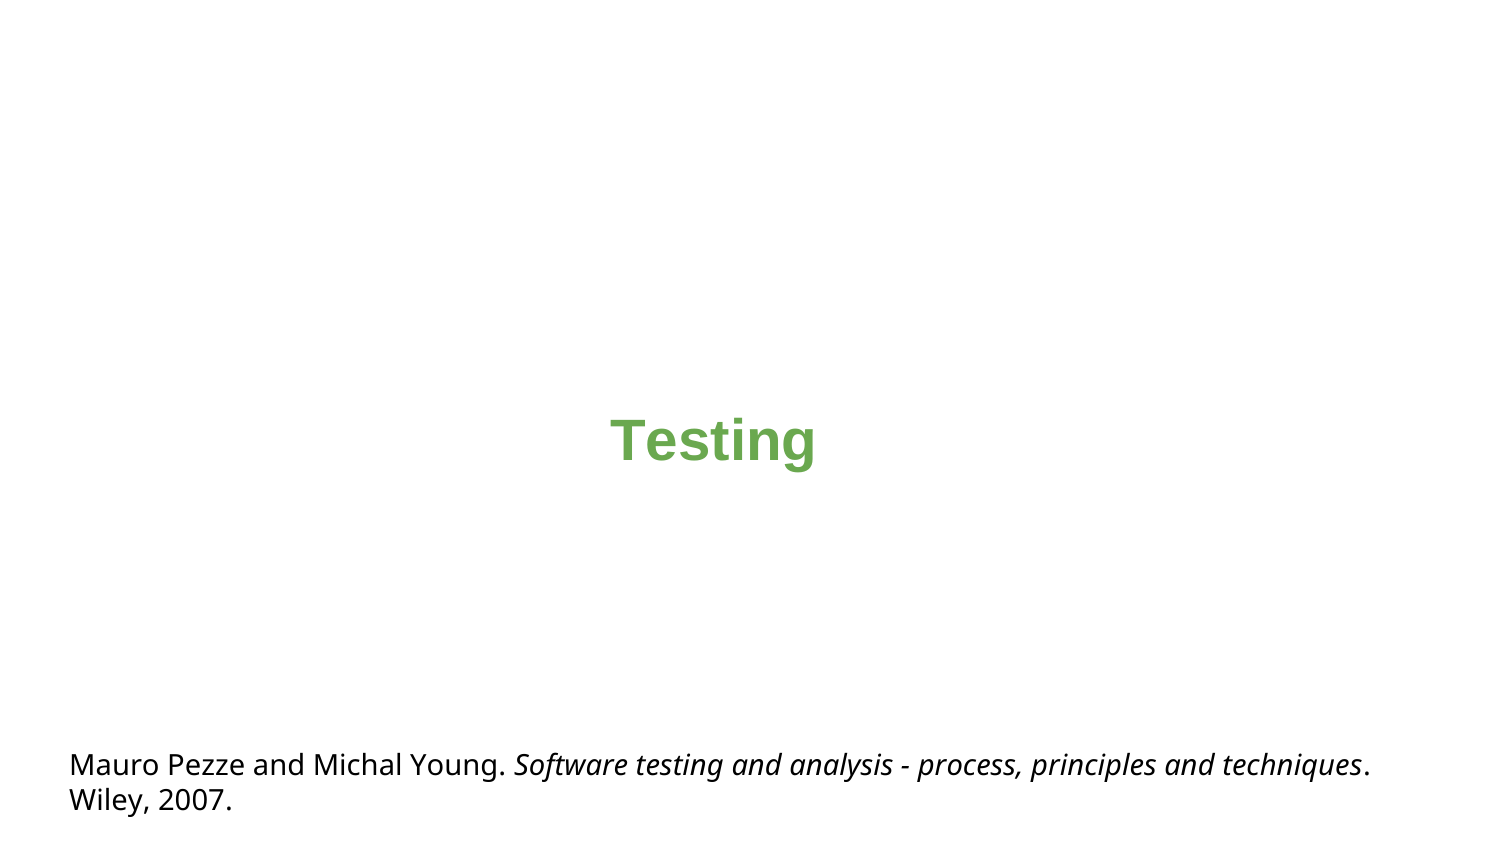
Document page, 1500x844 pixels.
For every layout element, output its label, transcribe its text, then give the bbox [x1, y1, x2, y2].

text_box Mauro Pezze and Michal Young. Software testing and analysis - process, principles and techniques. Wiley, 2007. [54, 738, 1413, 790]
title Testing [14, 150, 1413, 488]
